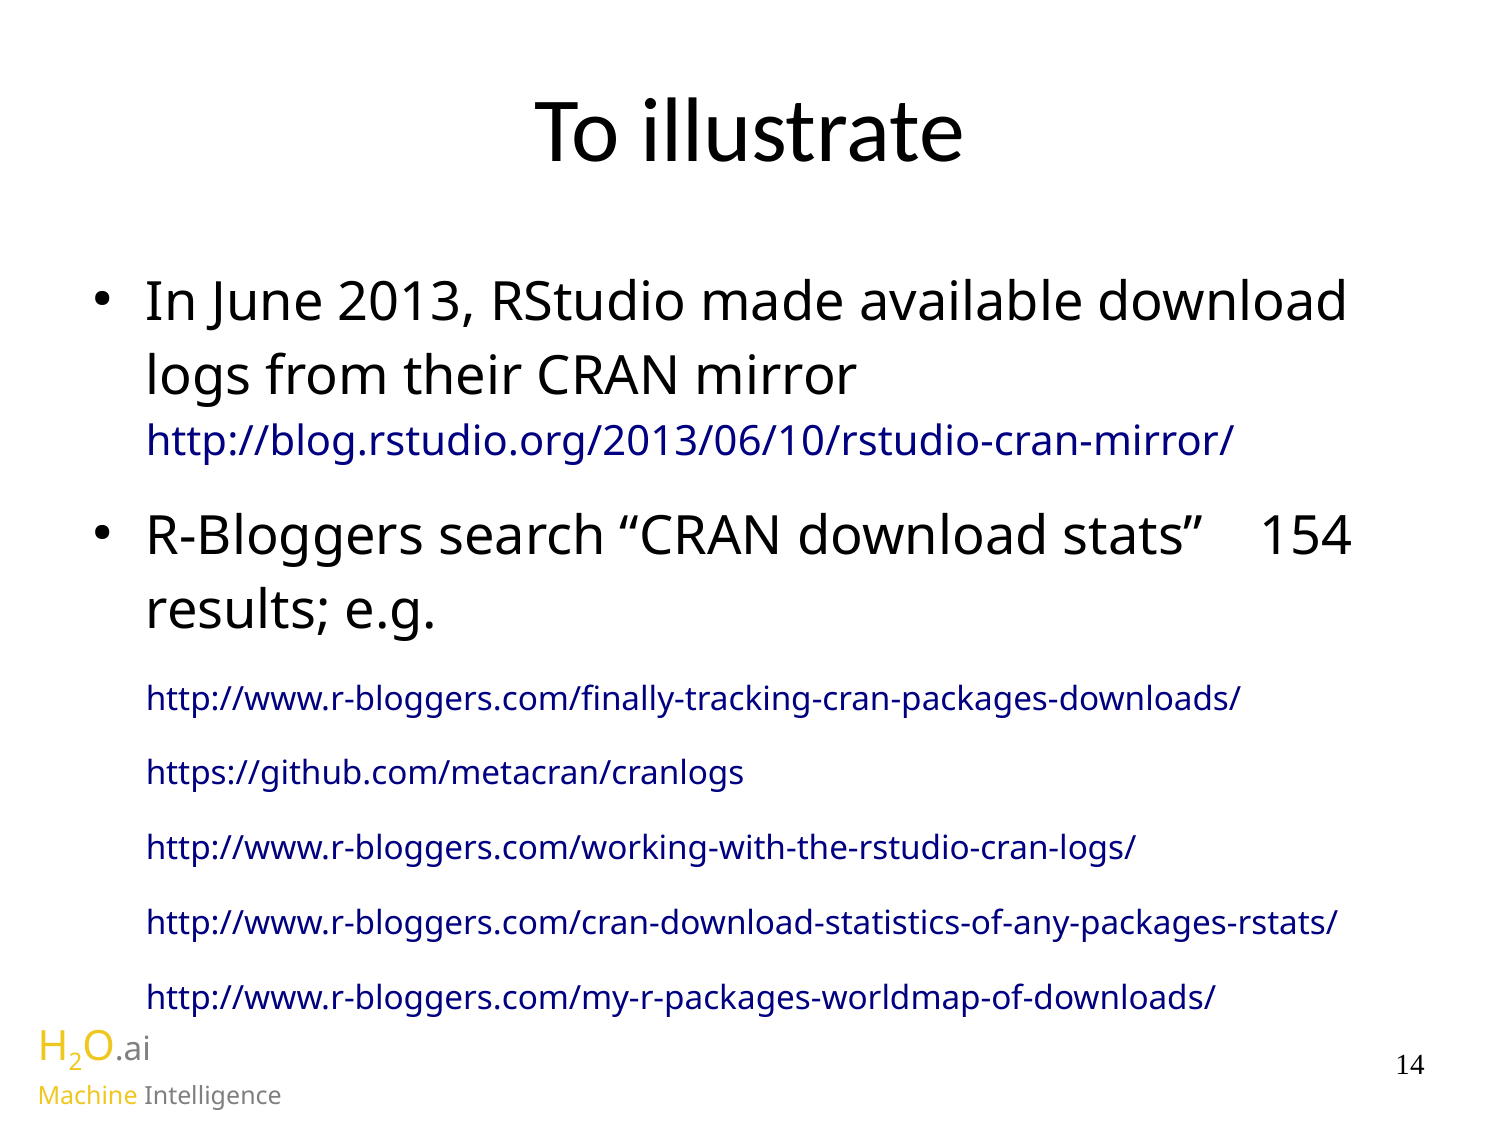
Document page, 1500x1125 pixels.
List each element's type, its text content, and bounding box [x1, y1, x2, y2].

list In June 2013, RStudio made available download logs from their CRAN mirror http://blog.rstudio.org/2013/06/10/rstudio-cran-mirror/ R-Bloggers search “CRAN download stats” 154 results; e.g. http://www.r-bloggers.com/finally-tracking-cran-packages-downloads/ https://github.com/metacran/cranlogs http://www.r-bloggers.com/working-with-the-rstudio-cran-logs/ http://www.r-bloggers.com/cran-download-statistics-of-any-packages-rstats/ http://www.r-bloggers.com/my-r-packages-worldmap-of-downloads/ [75, 262, 1425, 1125]
title To illustrate [75, 15, 1425, 262]
